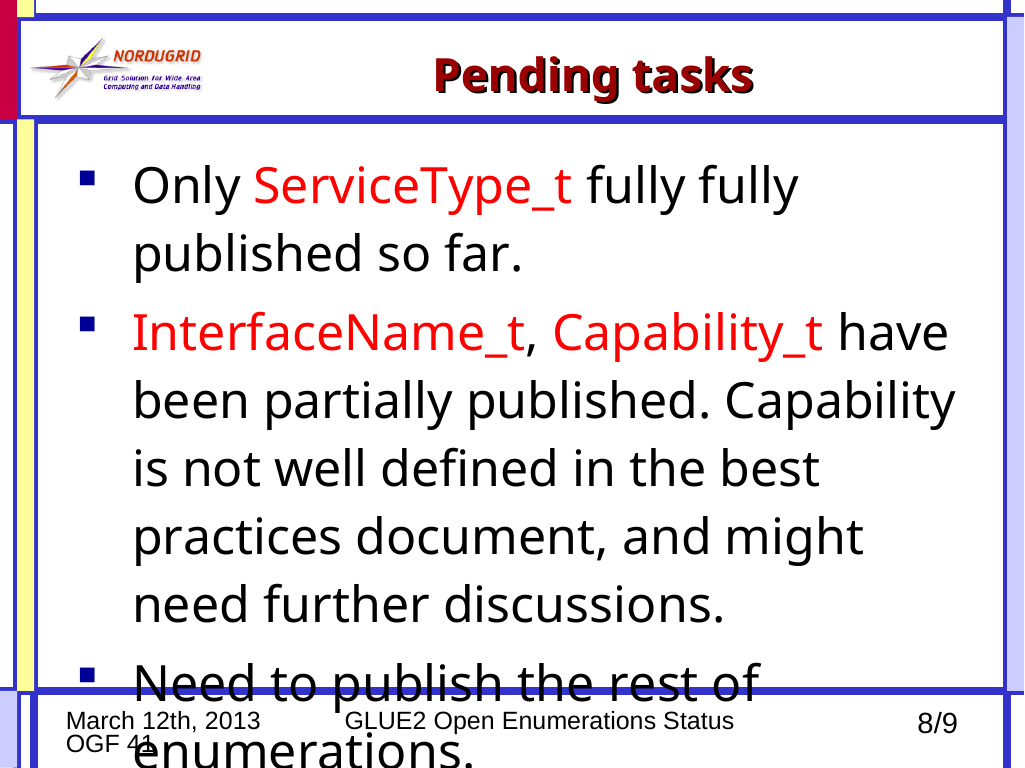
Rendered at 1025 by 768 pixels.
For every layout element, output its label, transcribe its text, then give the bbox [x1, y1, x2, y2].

list Only ServiceType_t fully fully published so far. InterfaceName_t, Capability_t have been partially published. Capability is not well defined in the best practices document, and might need further discussions. Need to publish the rest of enumerations. Some are tricky, i.e. Platform_t as OS names frequently change Anyone volunteering? Group might provide more formats than CSV upon request [37, 150, 960, 657]
title Pending tasks [255, 41, 931, 106]
picture [27, 34, 205, 101]
